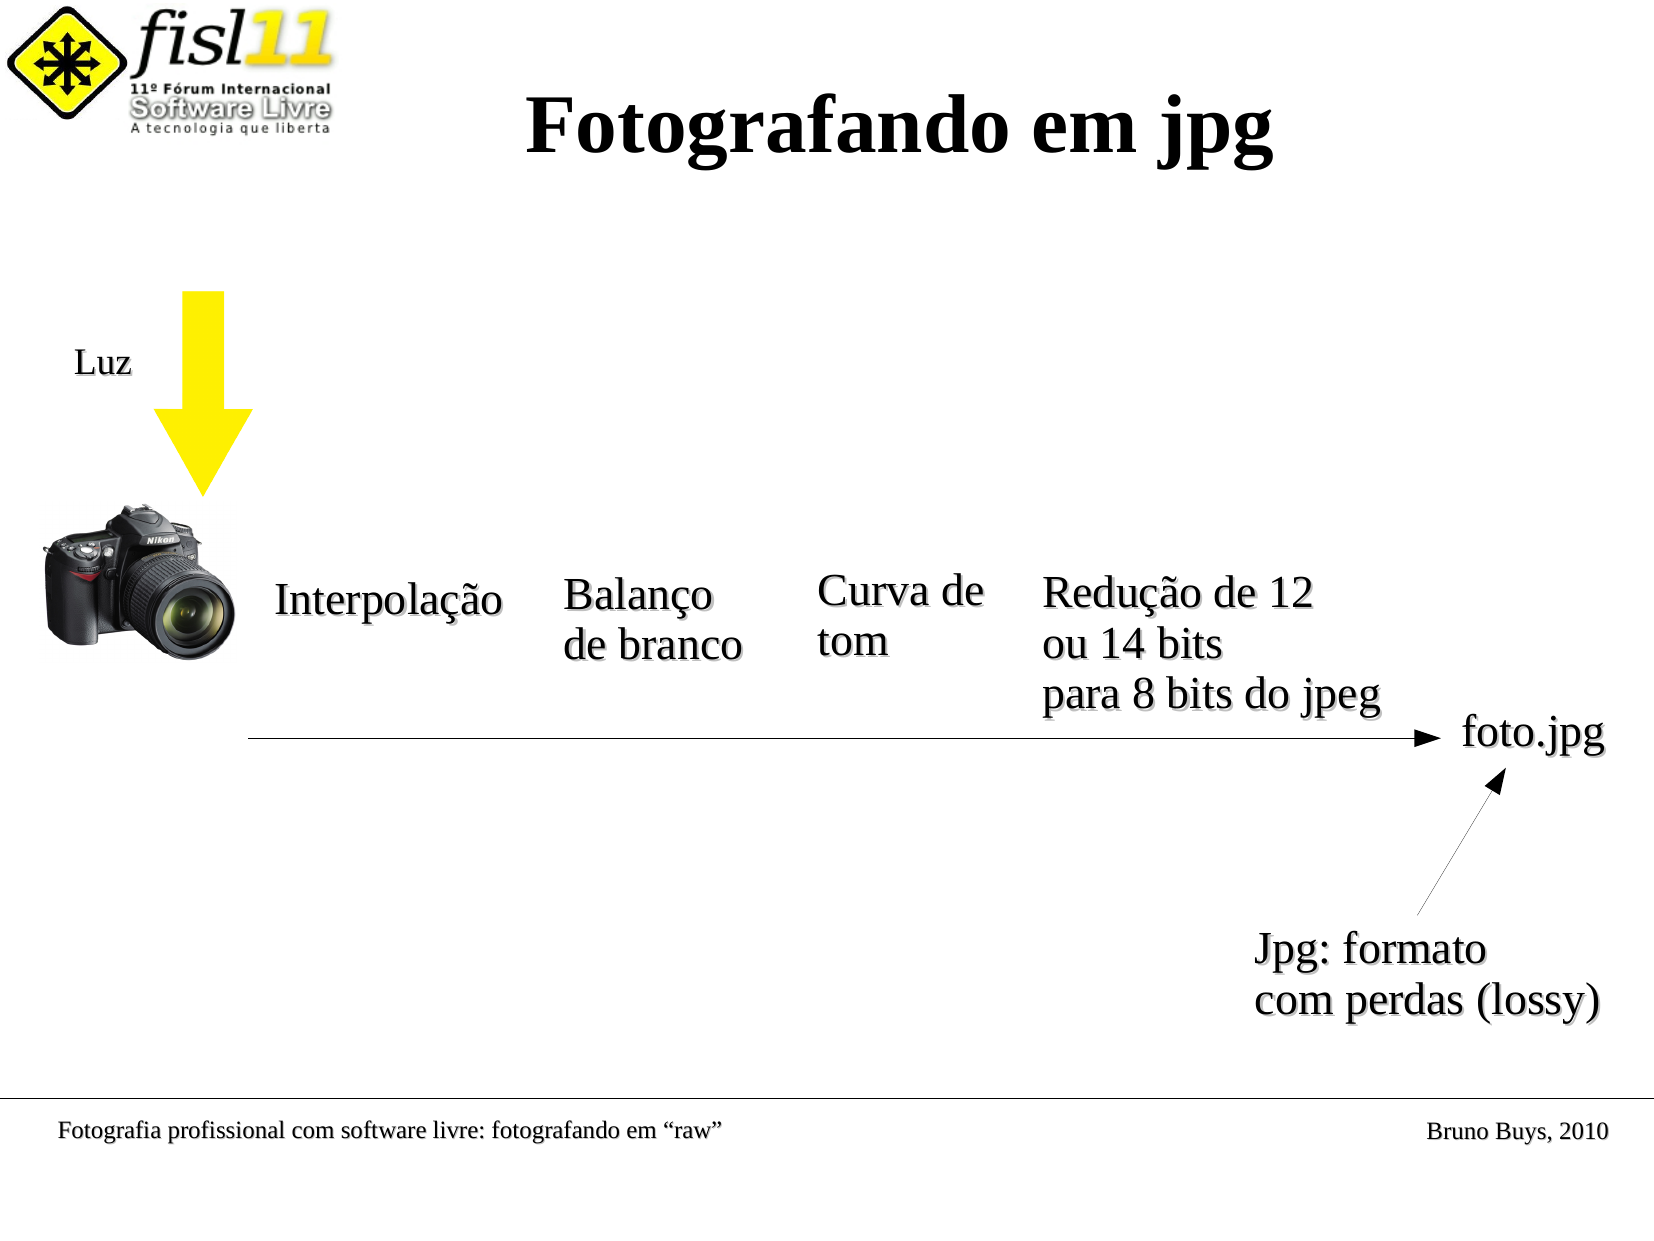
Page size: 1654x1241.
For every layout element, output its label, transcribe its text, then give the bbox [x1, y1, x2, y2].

text_box Fotografando em jpg [510, 70, 1290, 178]
text_box Curva de tom [803, 556, 1000, 674]
text_box Fotografia profissional com software livre: fotografando em “raw” [42, 1108, 739, 1152]
text_box Balanço de branco [549, 561, 759, 678]
text_box Luz [59, 333, 148, 390]
picture [153, 291, 253, 497]
picture [39, 501, 237, 663]
text_box foto.jpg [1446, 698, 1621, 765]
picture [5, 3, 343, 148]
text_box Jpg: formato com perdas (lossy) [1240, 915, 1616, 1032]
text_box Redução de 12 ou 14 bits para 8 bits do jpeg [1027, 559, 1397, 727]
text_box Interpolação [259, 566, 519, 632]
text_box Bruno Buys, 2010 [1411, 1110, 1625, 1153]
